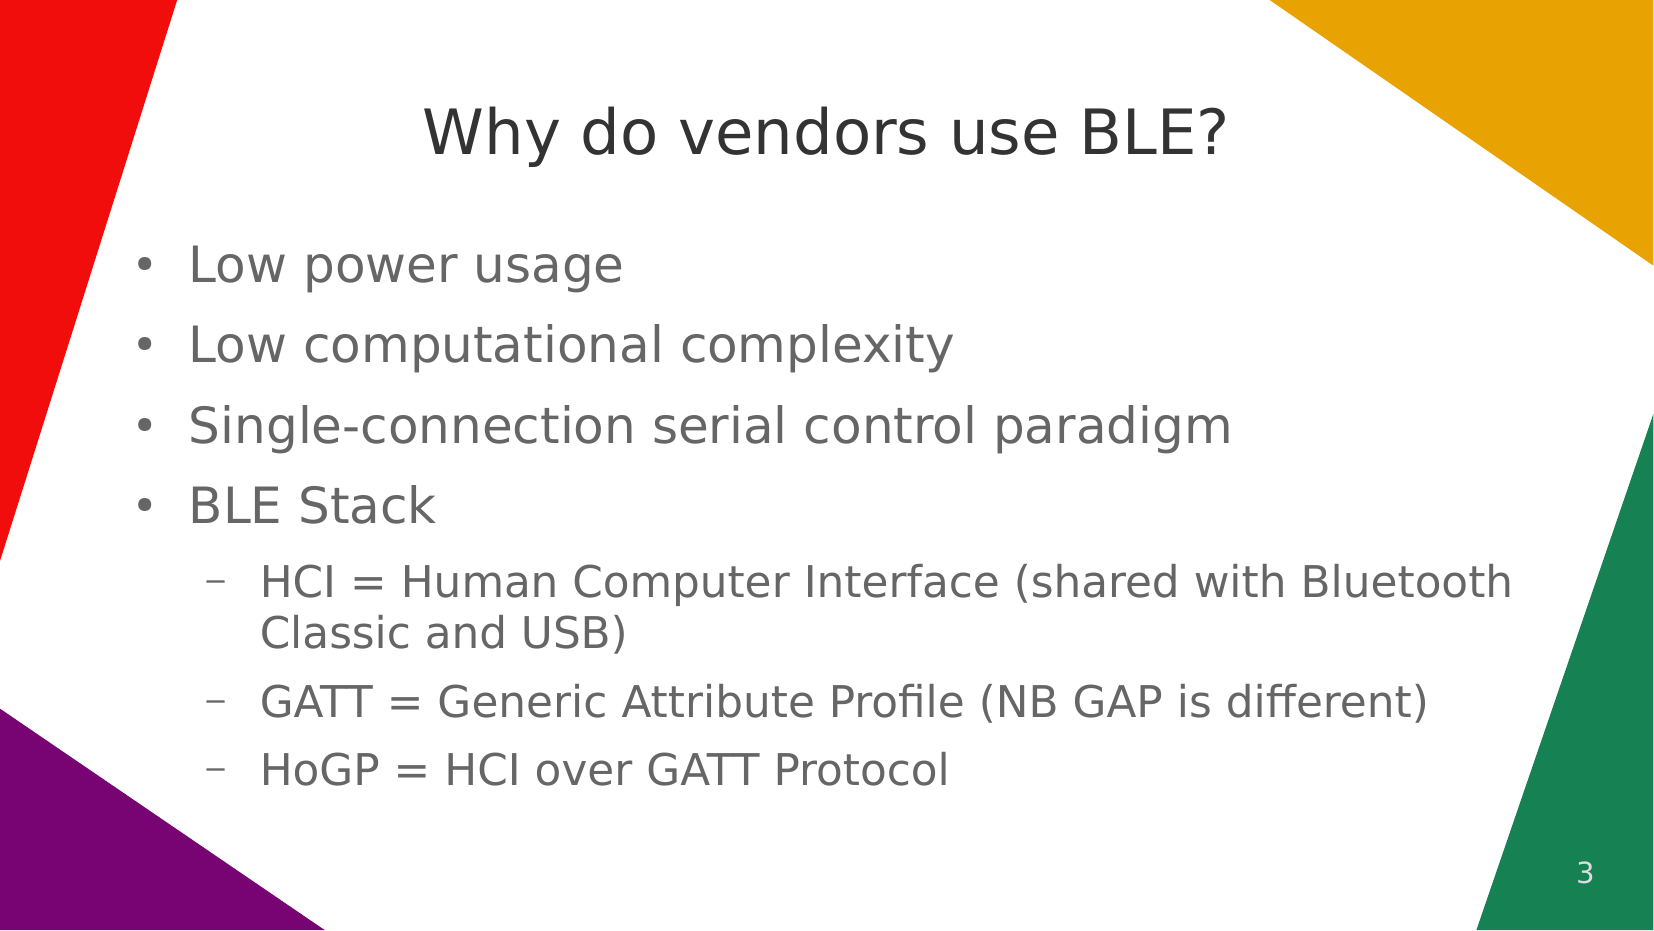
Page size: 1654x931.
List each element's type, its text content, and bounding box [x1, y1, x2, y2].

list Low power usage Low computational complexity Single-connection serial control paradigm BLE Stack HCI = Human Computer Interface (shared with Bluetooth Classic and USB) GATT = Generic Attribute Profile (NB GAP is different) HoGP = HCI over GATT Protocol [118, 236, 1536, 827]
title Why do vendors use BLE? [118, 59, 1536, 207]
